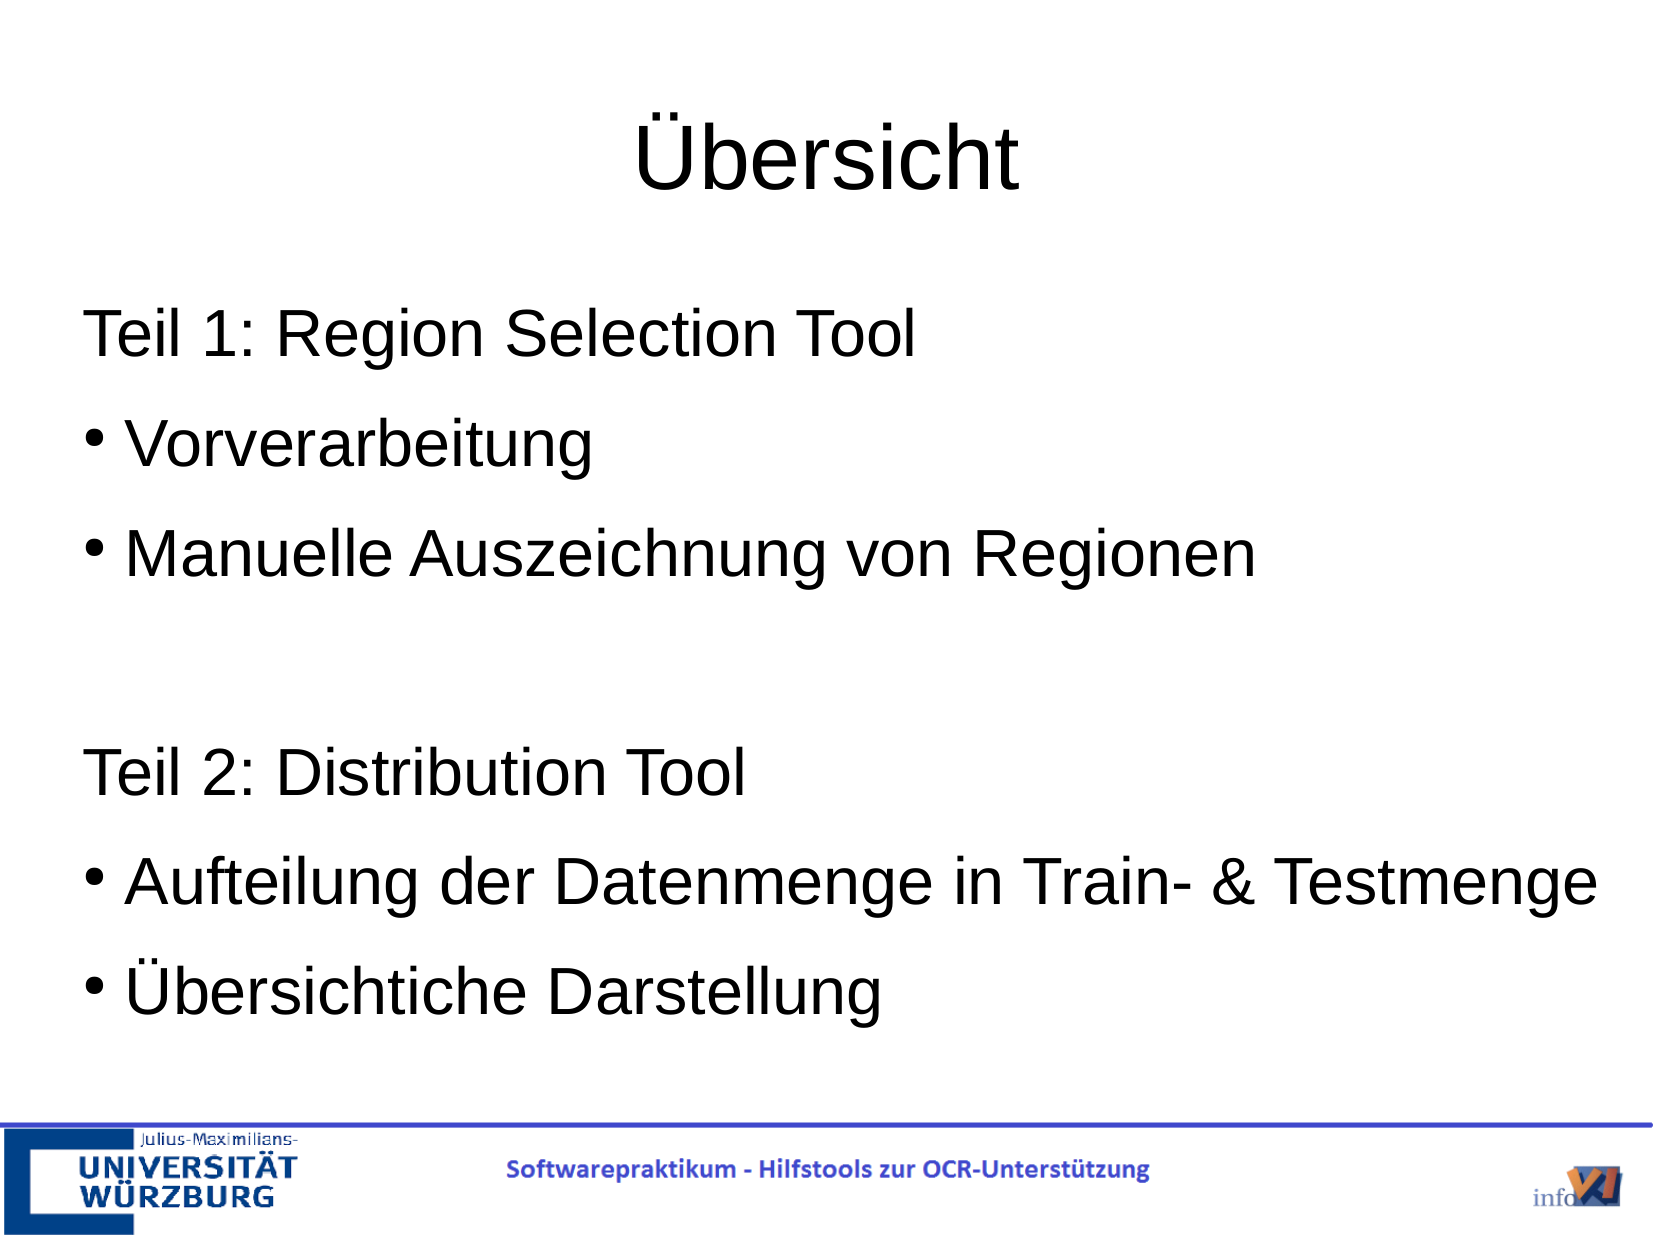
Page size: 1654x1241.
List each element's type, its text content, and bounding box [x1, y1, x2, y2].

list Teil 1: Region Selection Tool Vorverarbeitung Manuelle Auszeichnung von Regionen Teil 2: Distribution Tool Aufteilung der Datenmenge in Train- & Testmenge Übersichtiche Darstellung [82, 290, 1630, 1099]
title Übersicht [82, 49, 1571, 257]
